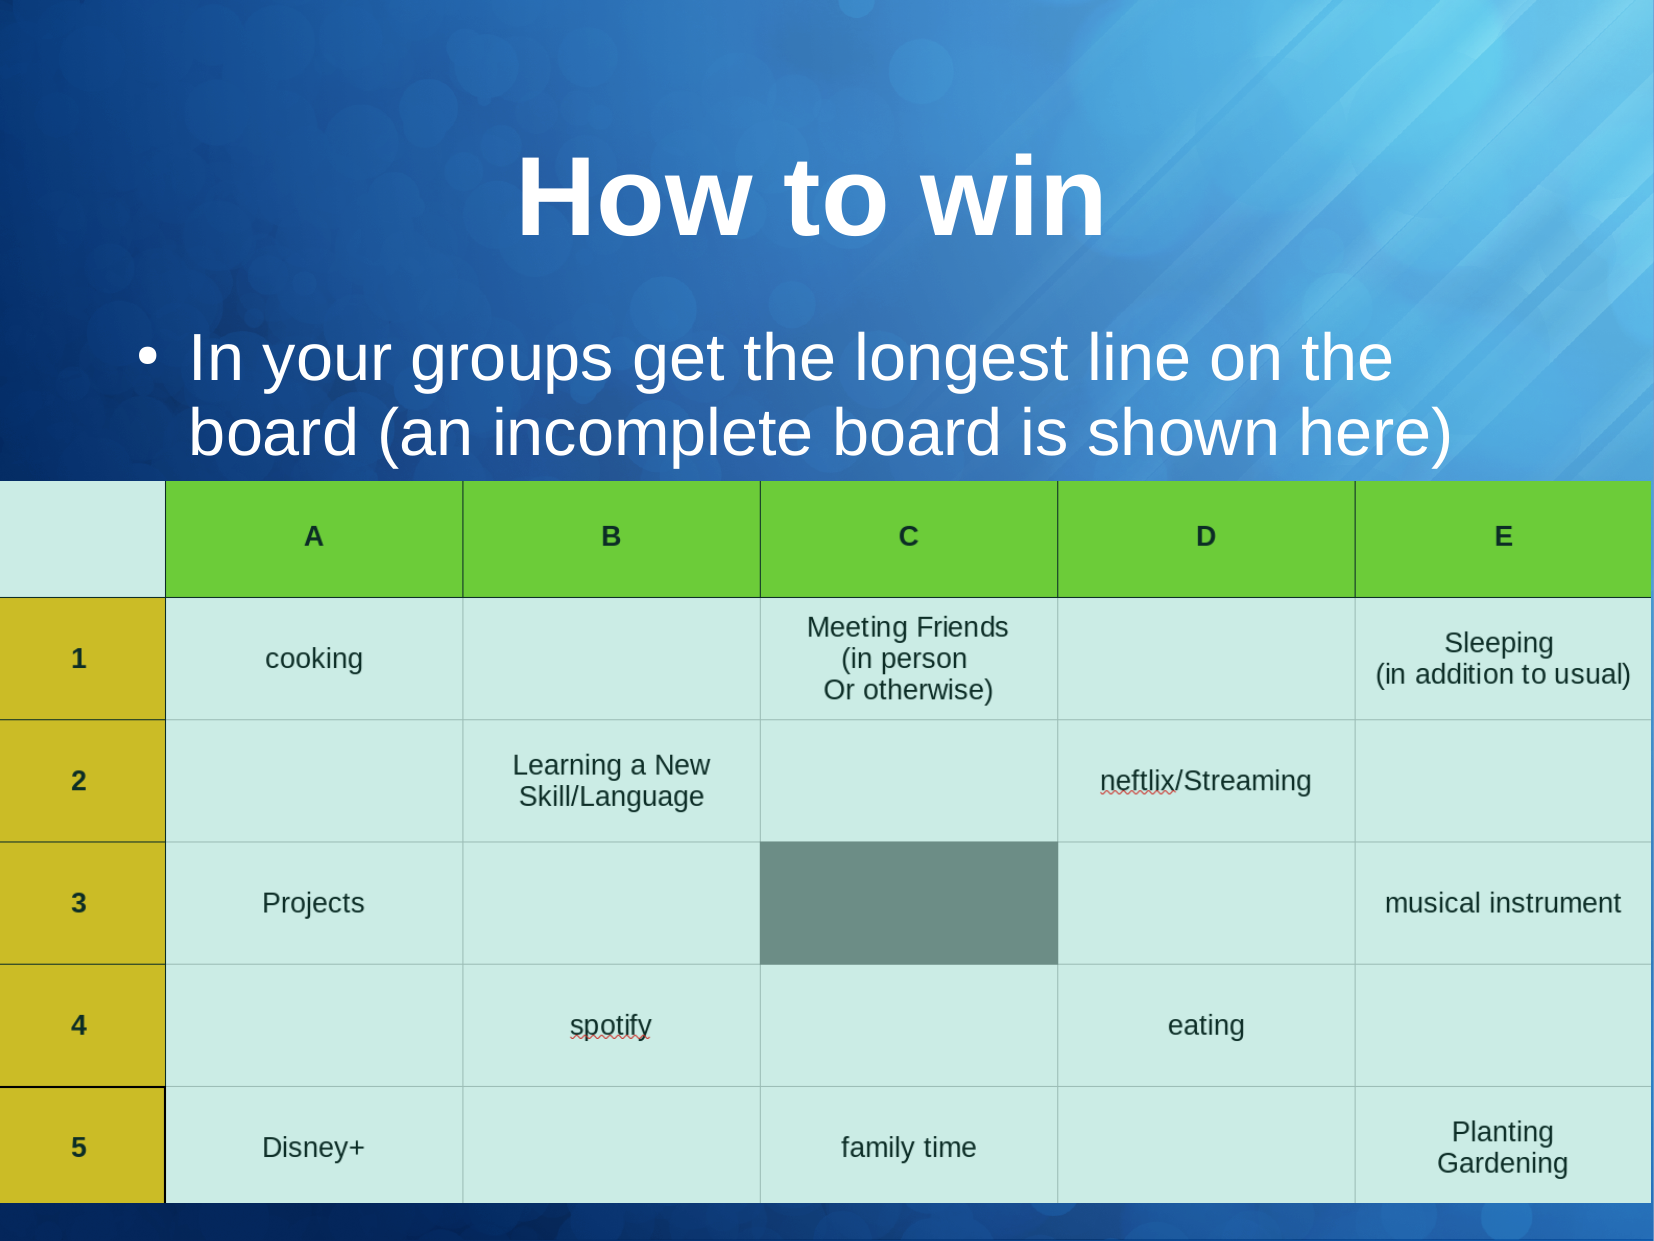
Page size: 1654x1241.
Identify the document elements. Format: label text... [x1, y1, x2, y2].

picture [0, 0, 1654, 1241]
list In your groups get the longest line on the board (an incomplete board is shown here) [118, 319, 1571, 481]
title How to win [118, 112, 1506, 281]
